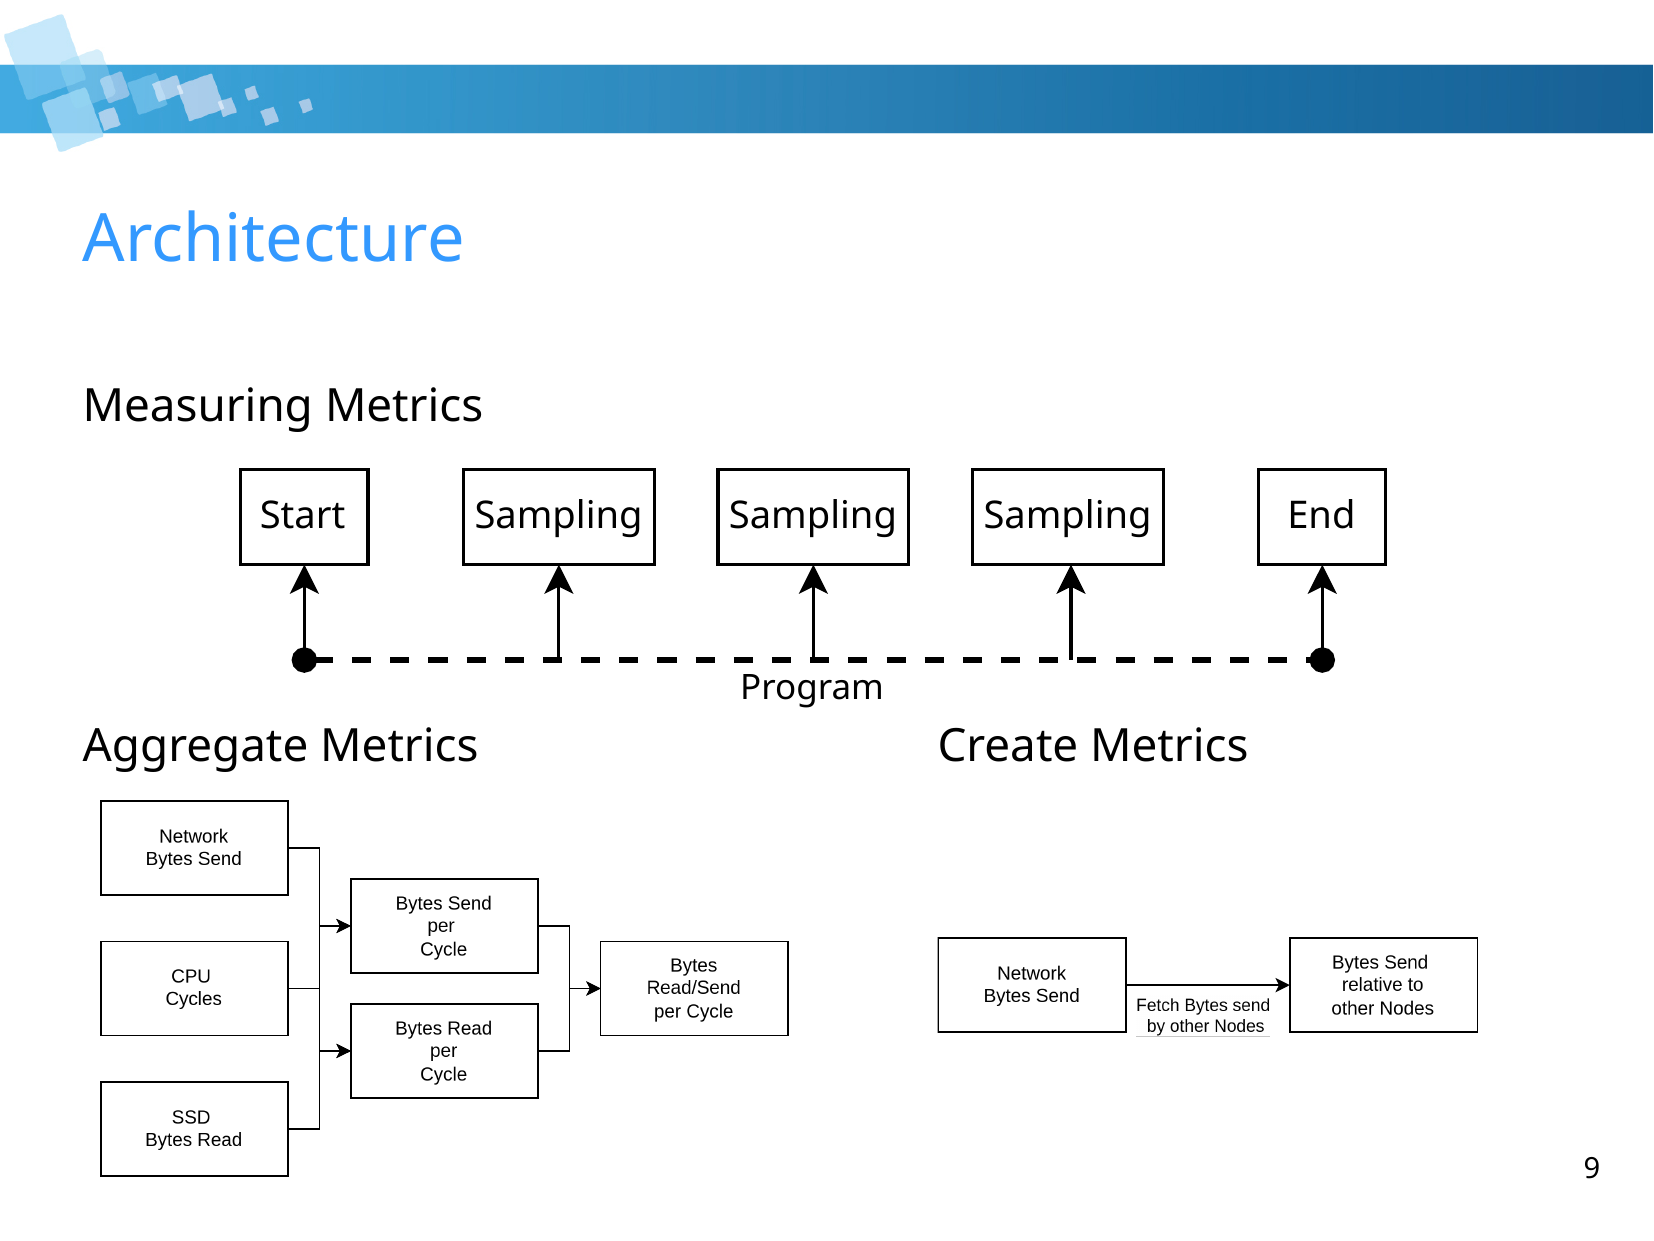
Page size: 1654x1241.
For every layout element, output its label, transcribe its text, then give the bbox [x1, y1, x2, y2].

title Architecture [82, 132, 1571, 340]
picture [0, 0, 1653, 1238]
list Create Metrics [937, 712, 1351, 825]
list Aggregate Metrics [82, 712, 496, 825]
list Measuring Metrics [82, 372, 1571, 713]
